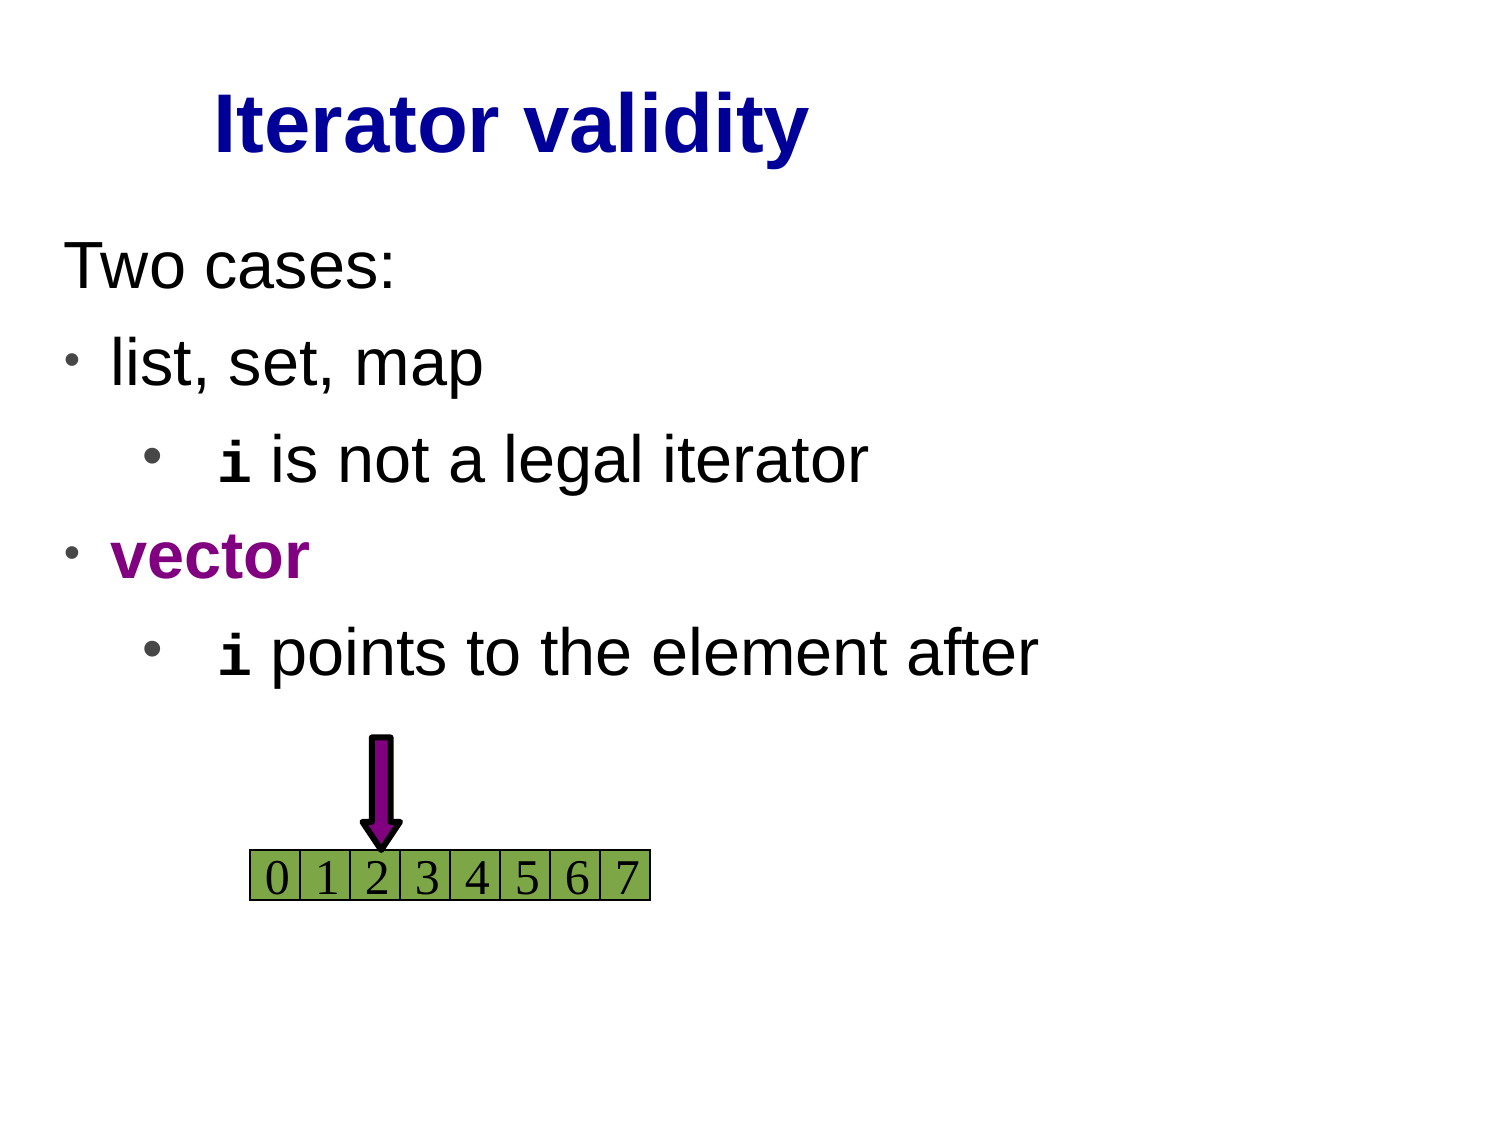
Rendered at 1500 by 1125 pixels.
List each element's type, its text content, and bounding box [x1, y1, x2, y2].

text_box 1 [299, 849, 349, 901]
text_box 5 [499, 849, 549, 901]
text_box 3 [399, 849, 449, 901]
text_box 0 [249, 849, 299, 901]
text_box 6 [549, 849, 599, 901]
text_box 7 [599, 849, 650, 901]
text_box 4 [449, 849, 499, 901]
text_box 2 [349, 849, 399, 901]
text_box [362, 737, 400, 850]
list Two cases: list, set, map i is not a legal iterator vector i points to the element after [49, 215, 1065, 890]
title Iterator validity [198, 17, 1468, 220]
